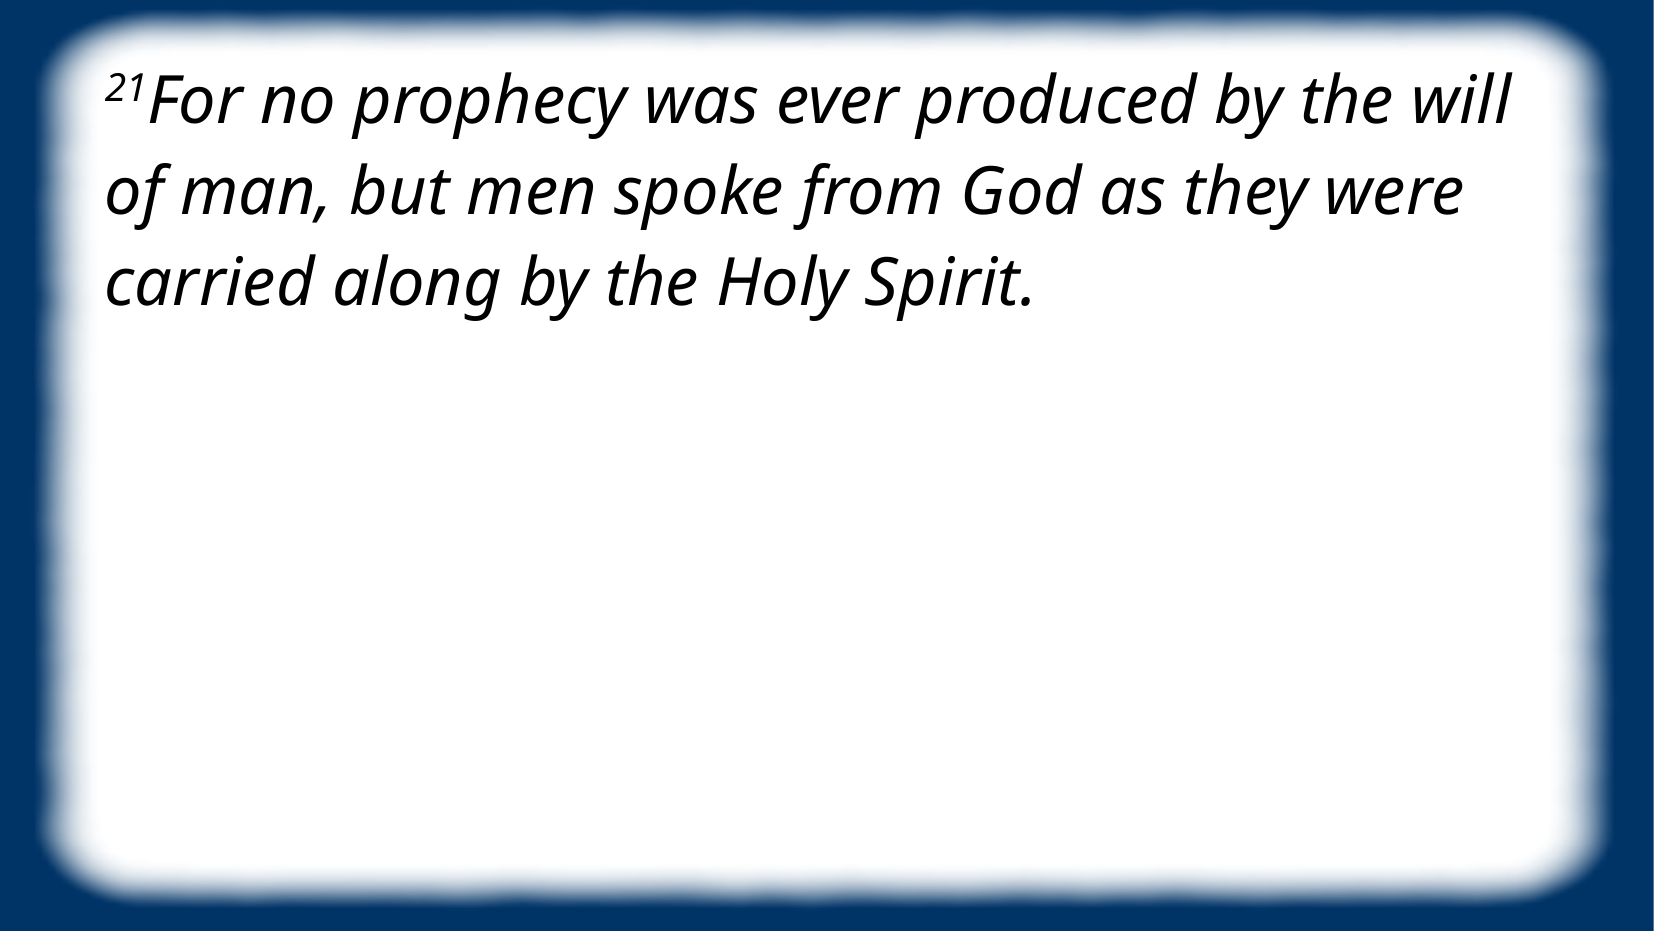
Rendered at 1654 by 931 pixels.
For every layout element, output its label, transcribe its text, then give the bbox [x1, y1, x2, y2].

picture [0, 0, 1654, 931]
text_box 21For no prophecy was ever produced by the will of man, but men spoke from God as they were carried along by the Holy Spirit. [90, 45, 1561, 327]
